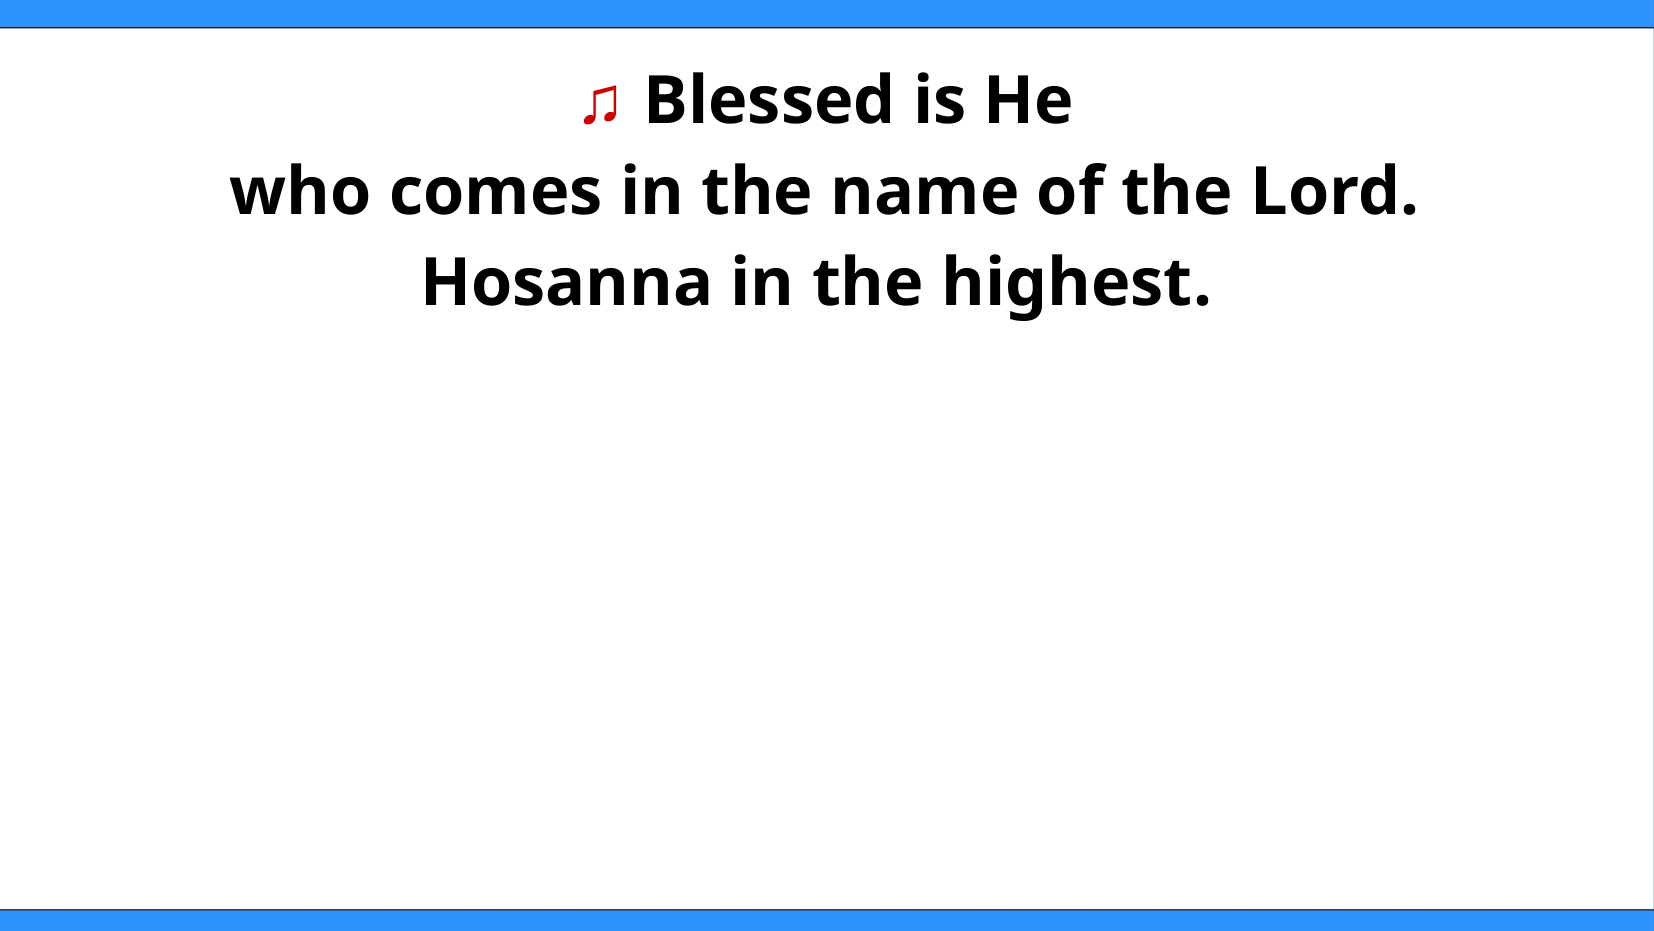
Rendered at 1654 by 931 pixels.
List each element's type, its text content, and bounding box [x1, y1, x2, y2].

picture [0, 0, 1654, 931]
text_box ♫ Blessed is He who comes in the name of the Lord. Hosanna in the highest. [60, 45, 1591, 367]
